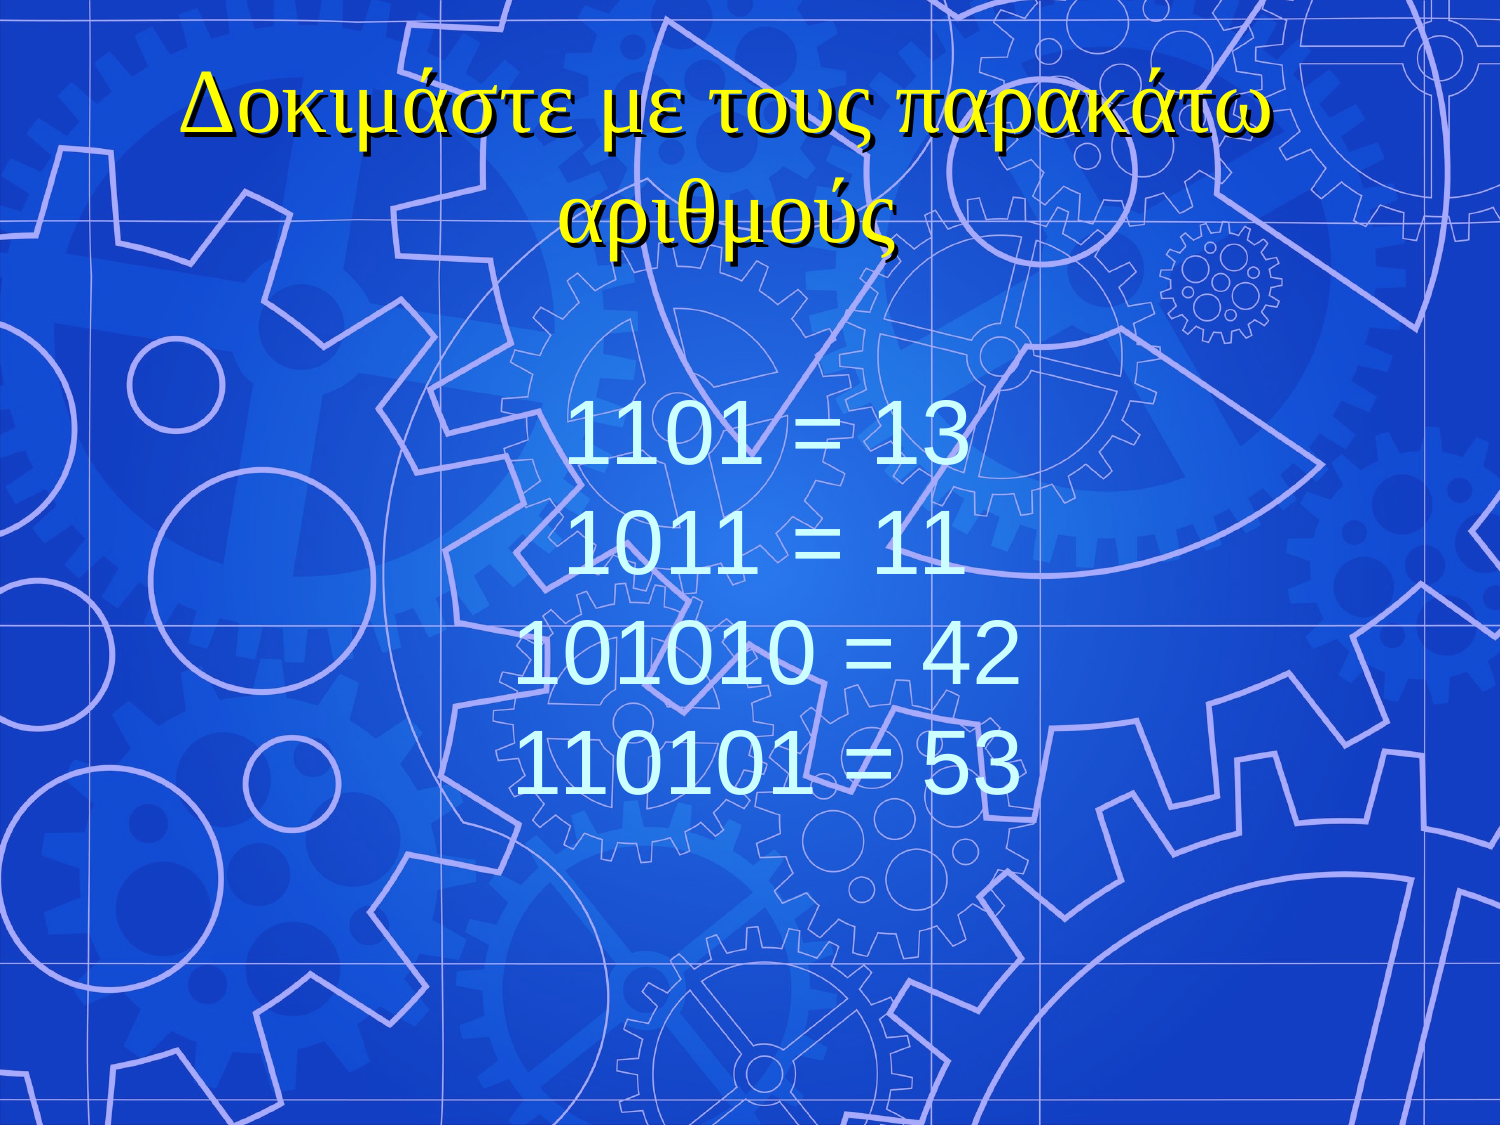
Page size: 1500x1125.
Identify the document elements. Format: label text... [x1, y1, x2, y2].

picture [0, 0, 1500, 1125]
title 1101 = 13 1011 = 11 101010 = 42 110101 = 53 [141, 460, 1394, 725]
title Δοκιμάστε με τους παρακάτω αριθμούς [23, 19, 1430, 284]
